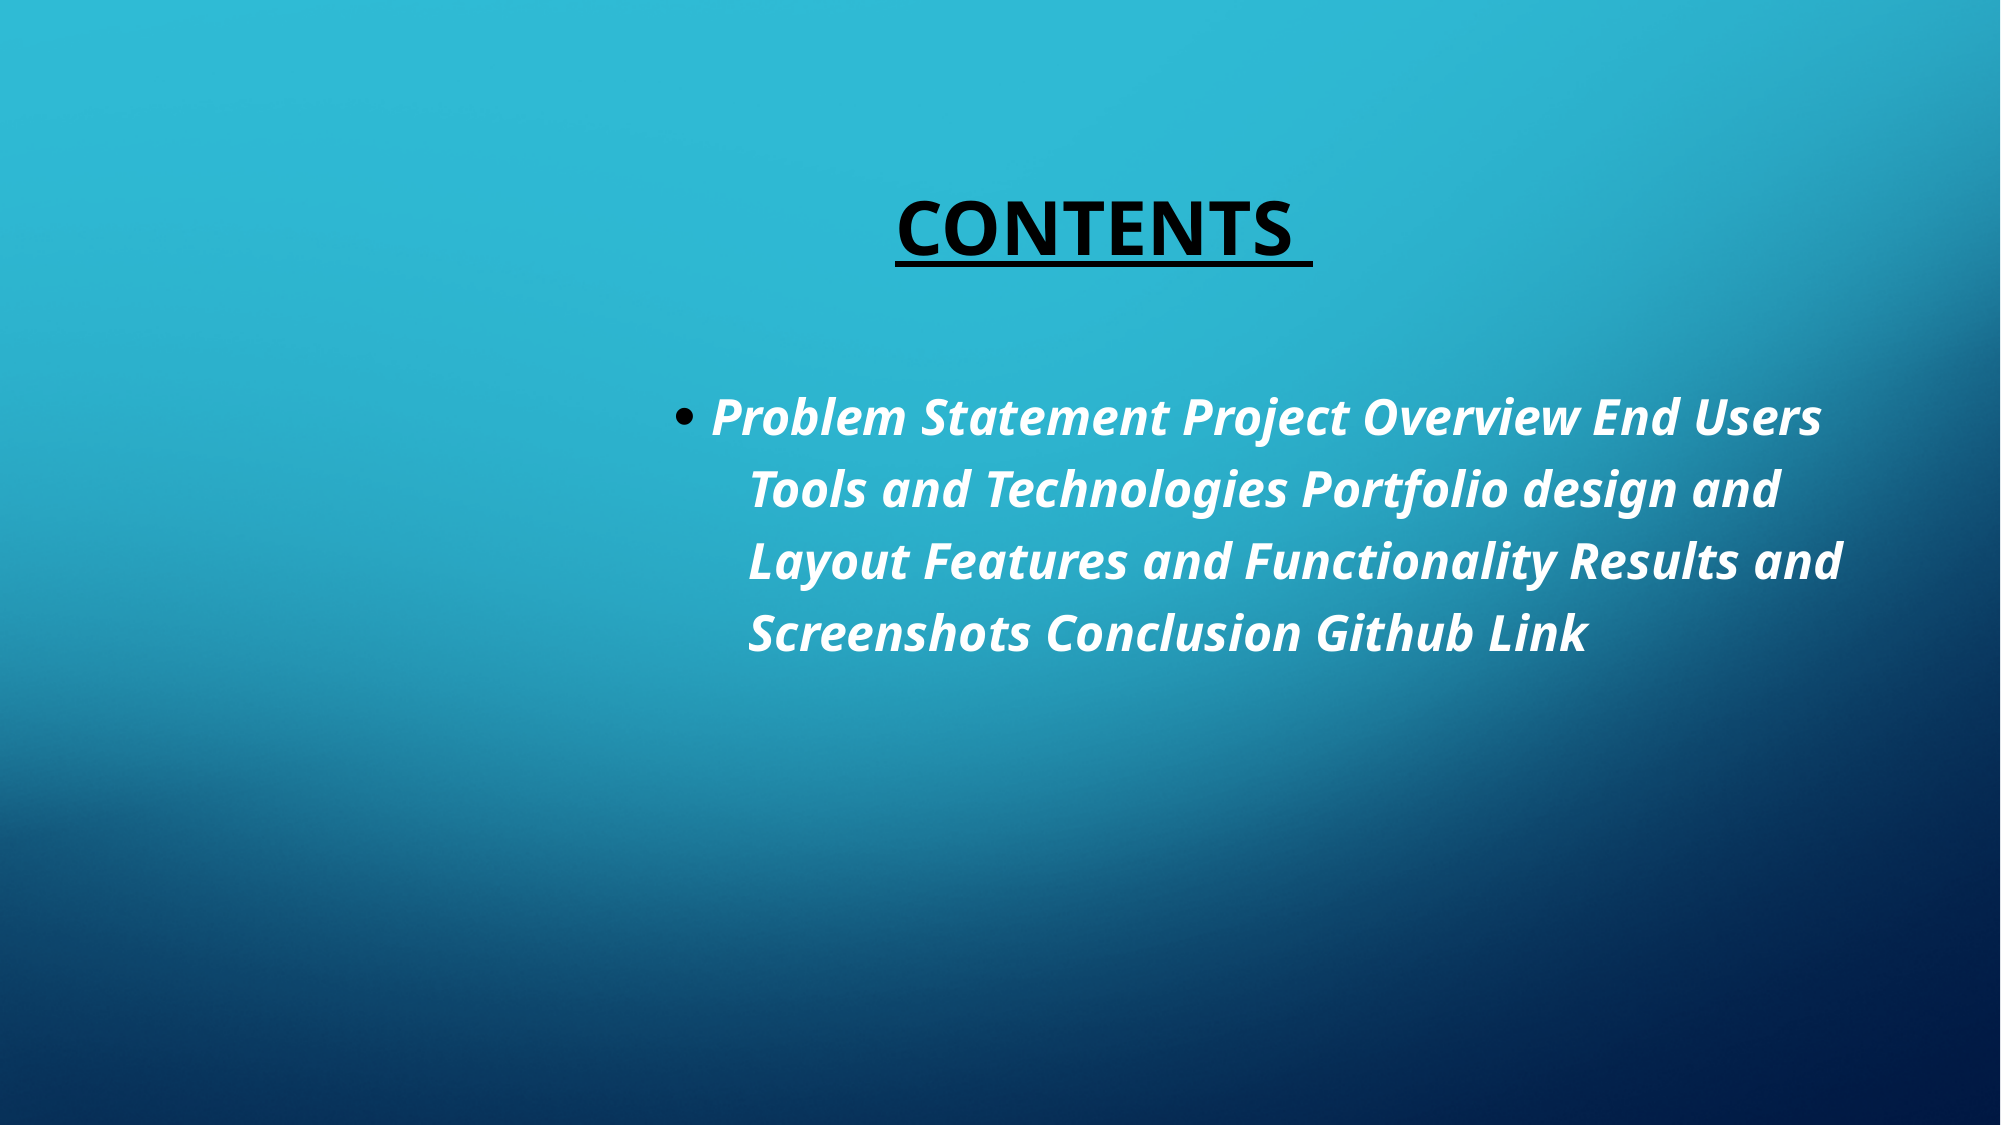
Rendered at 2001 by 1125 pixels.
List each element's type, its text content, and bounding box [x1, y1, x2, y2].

title Contents [880, 140, 2000, 323]
list Problem Statement Project Overview End Users Tools and Technologies Portfolio design and Layout Features and Functionality Results and Screenshots Conclusion Github Link [658, 366, 1878, 802]
